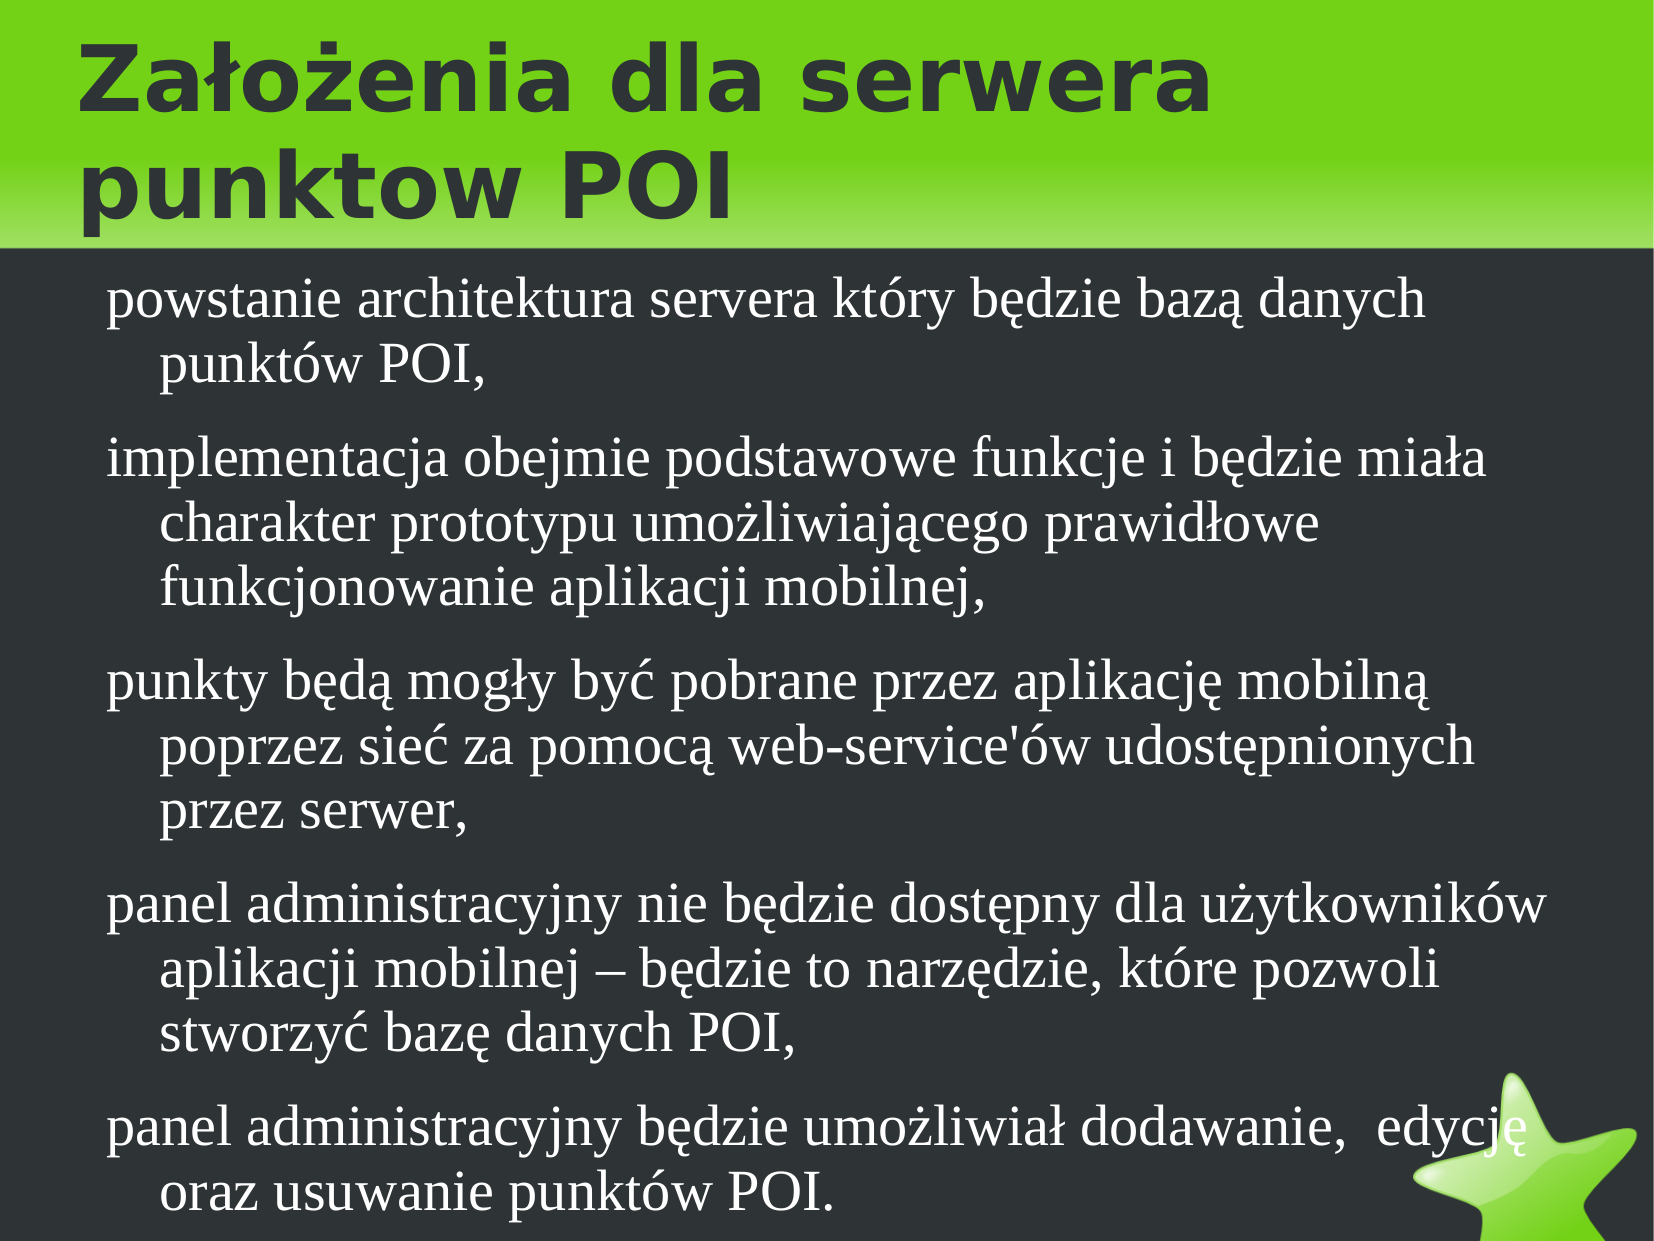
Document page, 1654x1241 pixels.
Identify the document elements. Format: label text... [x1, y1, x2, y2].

picture [0, 0, 1654, 1241]
title Założenia dla serwera punktow POI [76, 25, 1565, 240]
list powstanie architektura servera który będzie bazą danych punktów POI, implementacja obejmie podstawowe funkcje i będzie miała charakter prototypu umożliwiającego prawidłowe funkcjonowanie aplikacji mobilnej, punkty będą mogły być pobrane przez aplikację mobilną poprzez sieć za pomocą web-service'ów udostępnionych przez serwer, panel administracyjny nie będzie dostępny dla użytkowników aplikacji mobilnej – będzie to narzędzie, które pozwoli stworzyć bazę danych POI, panel administracyjny będzie umożliwiał dodawanie, edycję oraz usuwanie punktów POI. [88, 265, 1577, 1224]
